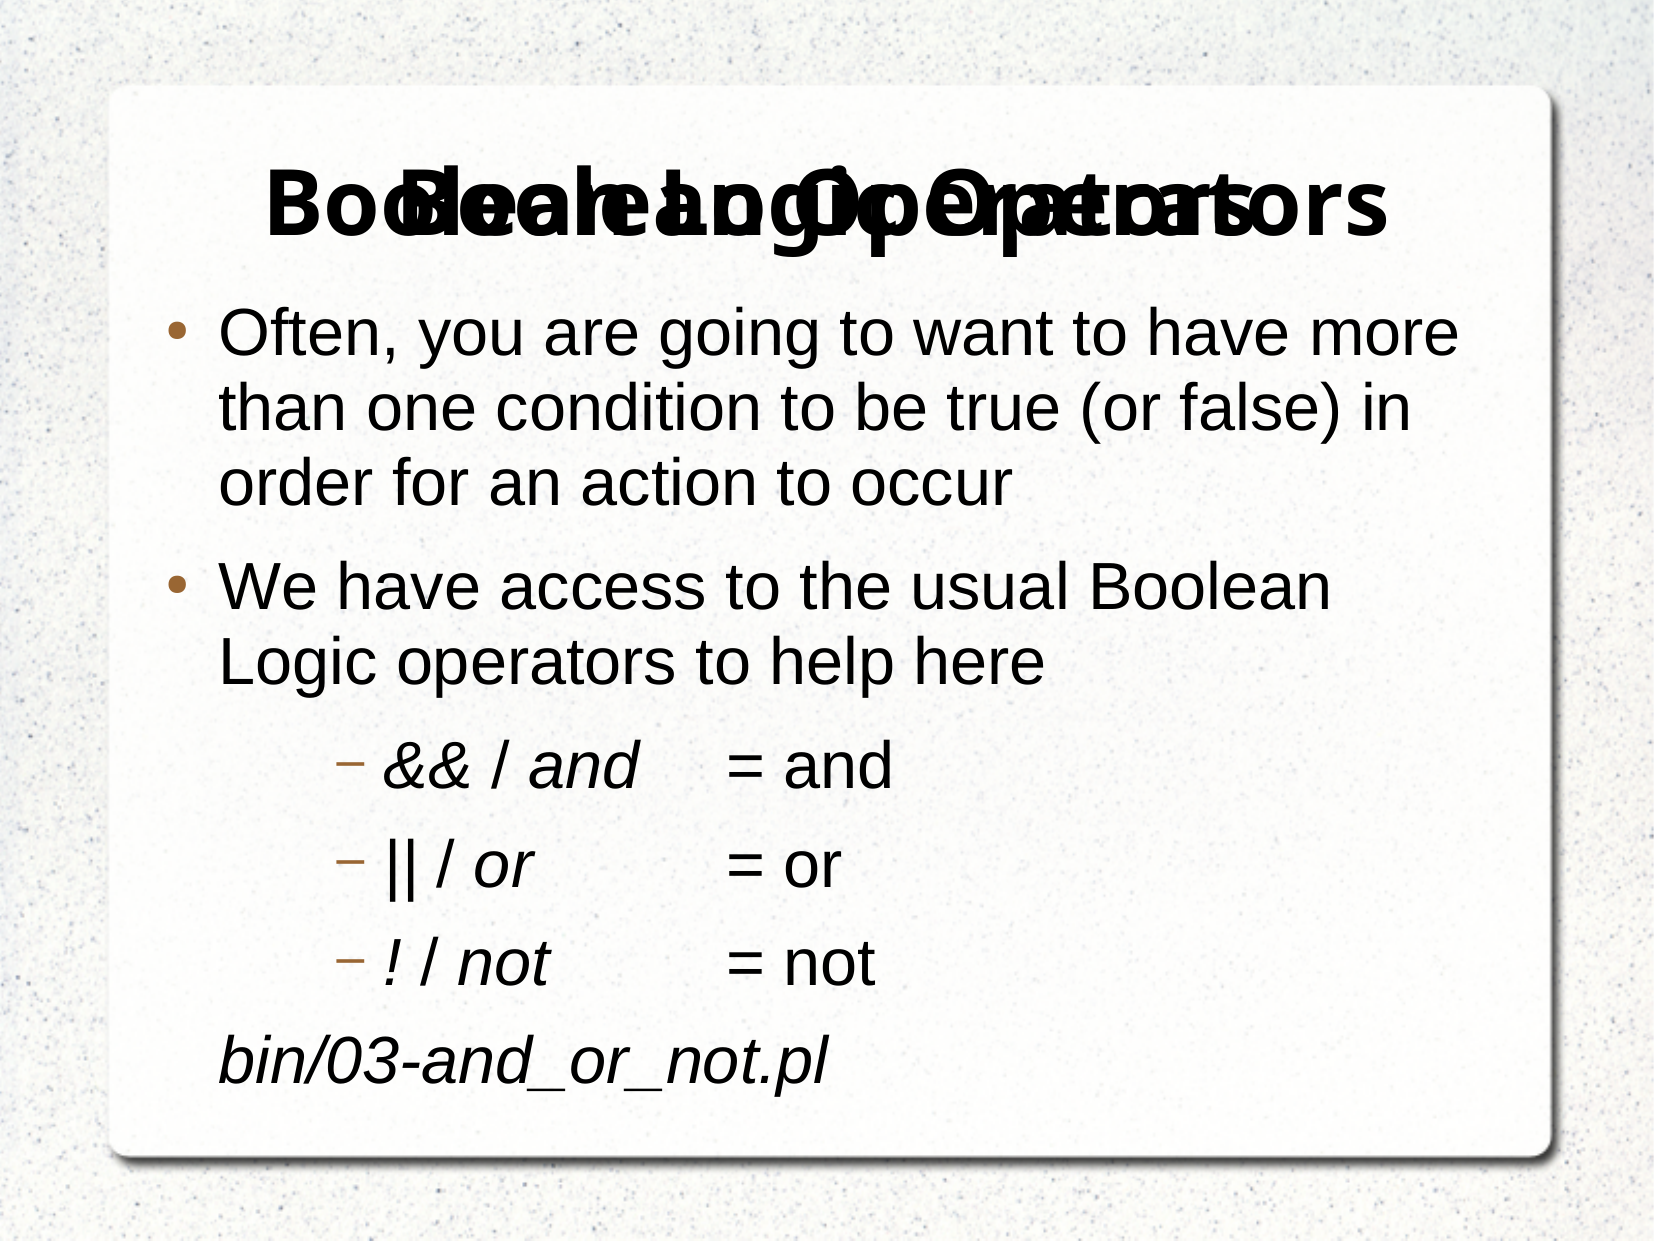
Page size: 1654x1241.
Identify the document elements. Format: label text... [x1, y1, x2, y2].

picture [0, 0, 1654, 1241]
list Often, you are going to want to have more than one condition to be true (or false) in order for an action to occur We have access to the usual Boolean Logic operators to help here && / and = and || / or = or ! / not = not bin/03-and_or_not.pl [147, 295, 1506, 1097]
title Boolean Logic Operators [118, 96, 1536, 304]
